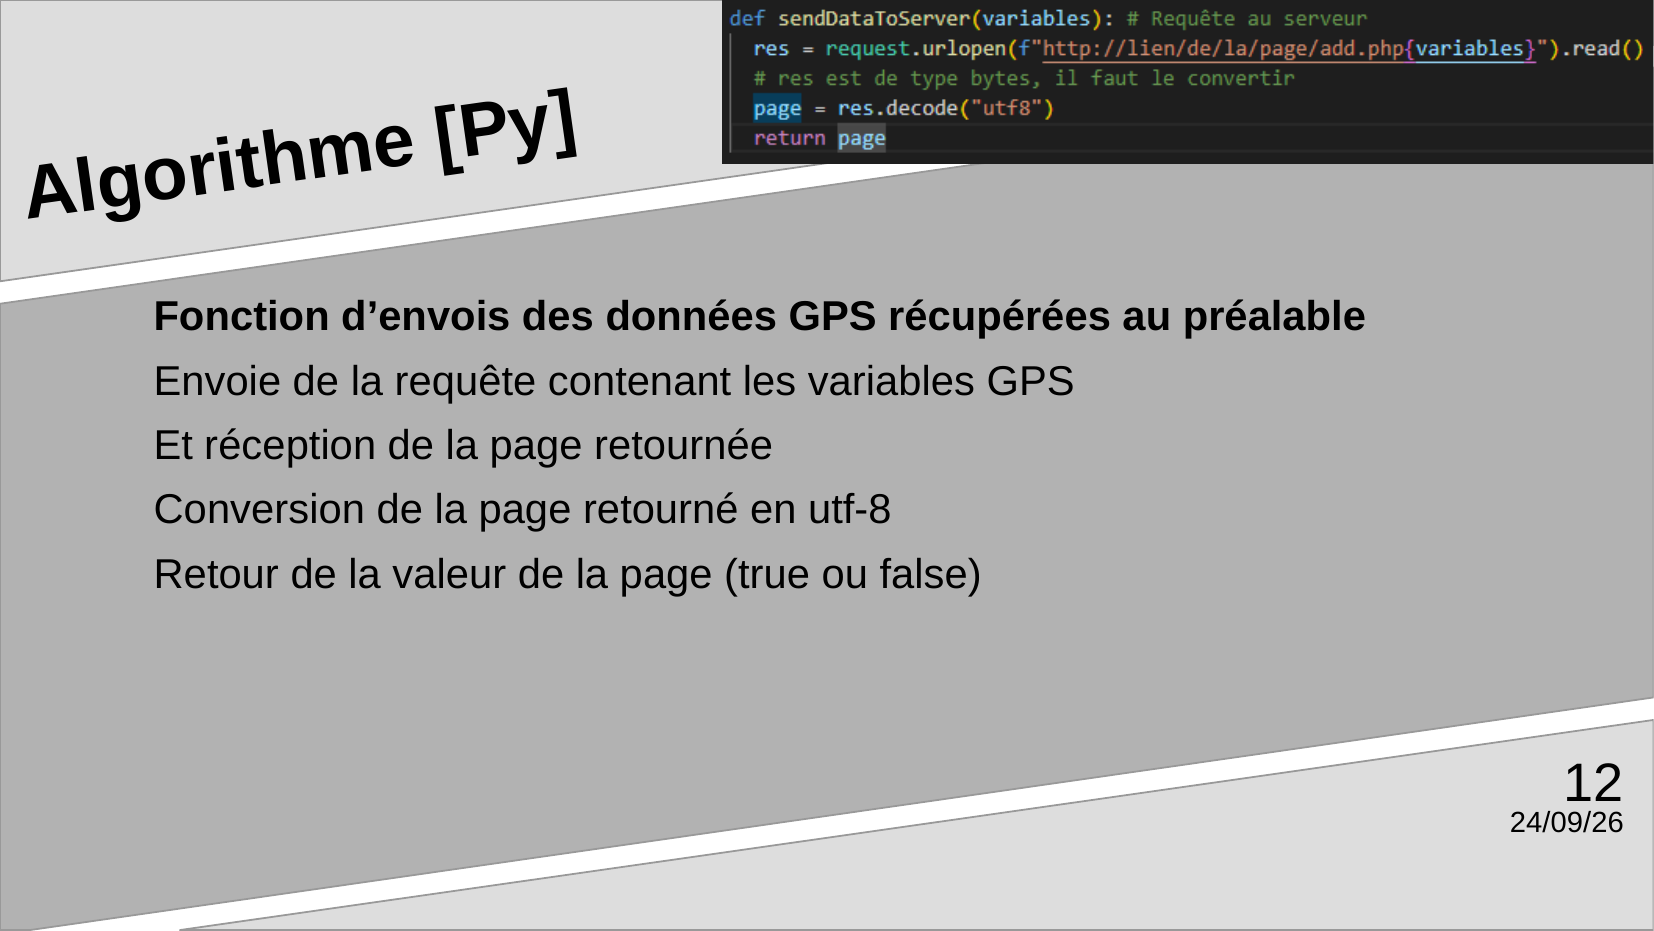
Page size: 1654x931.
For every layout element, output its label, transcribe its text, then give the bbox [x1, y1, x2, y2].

picture [722, 0, 1654, 164]
title Algorithme [Py] [11, 14, 784, 272]
list Fonction d’envois des données GPS récupérées au préalable Envoie de la requête contenant les variables GPS Et réception de la page retournée Conversion de la page retourné en utf-8 Retour de la valeur de la page (true ou false) [82, 292, 1538, 833]
